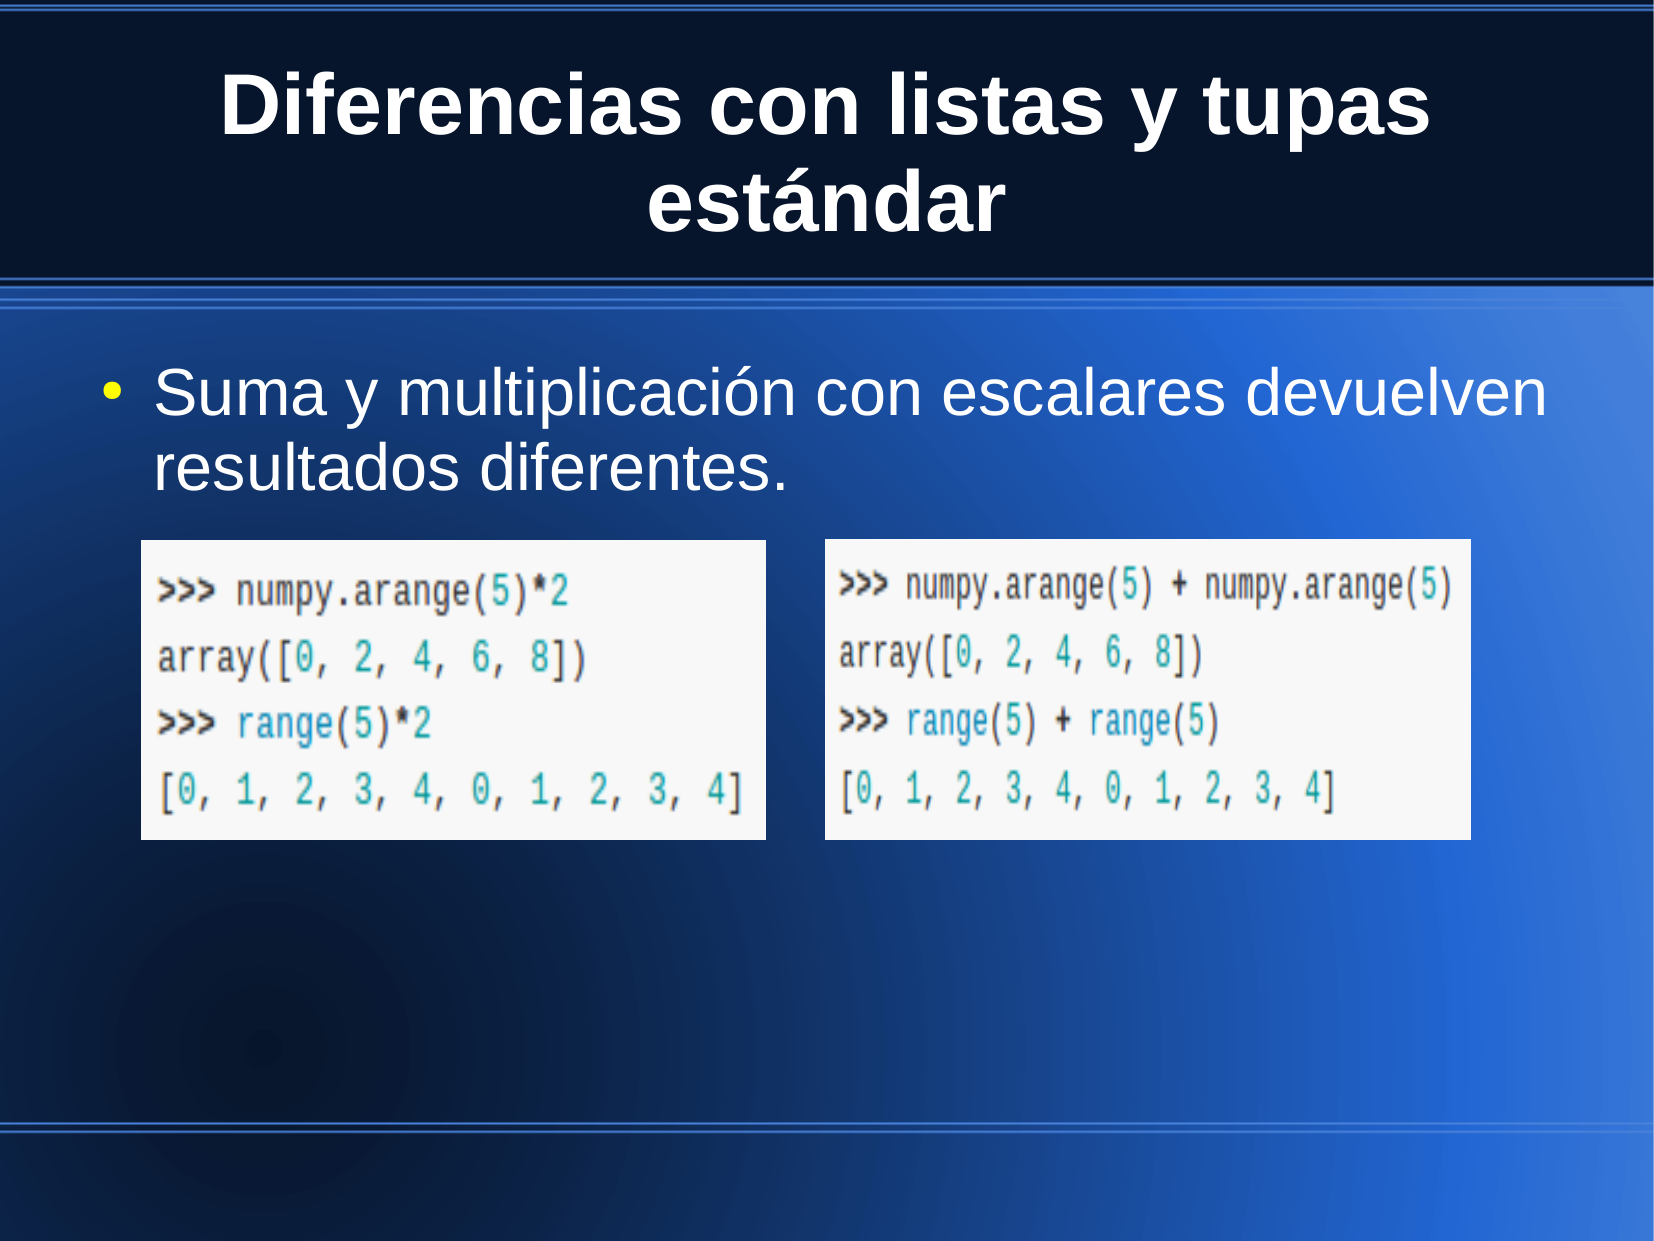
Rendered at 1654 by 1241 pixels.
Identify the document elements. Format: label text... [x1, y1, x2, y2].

picture [0, 0, 1654, 1241]
title Diferencias con listas y tupas estándar [82, 49, 1571, 257]
list Suma y multiplicación con escalares devuelven resultados diferentes. [82, 355, 1571, 1075]
